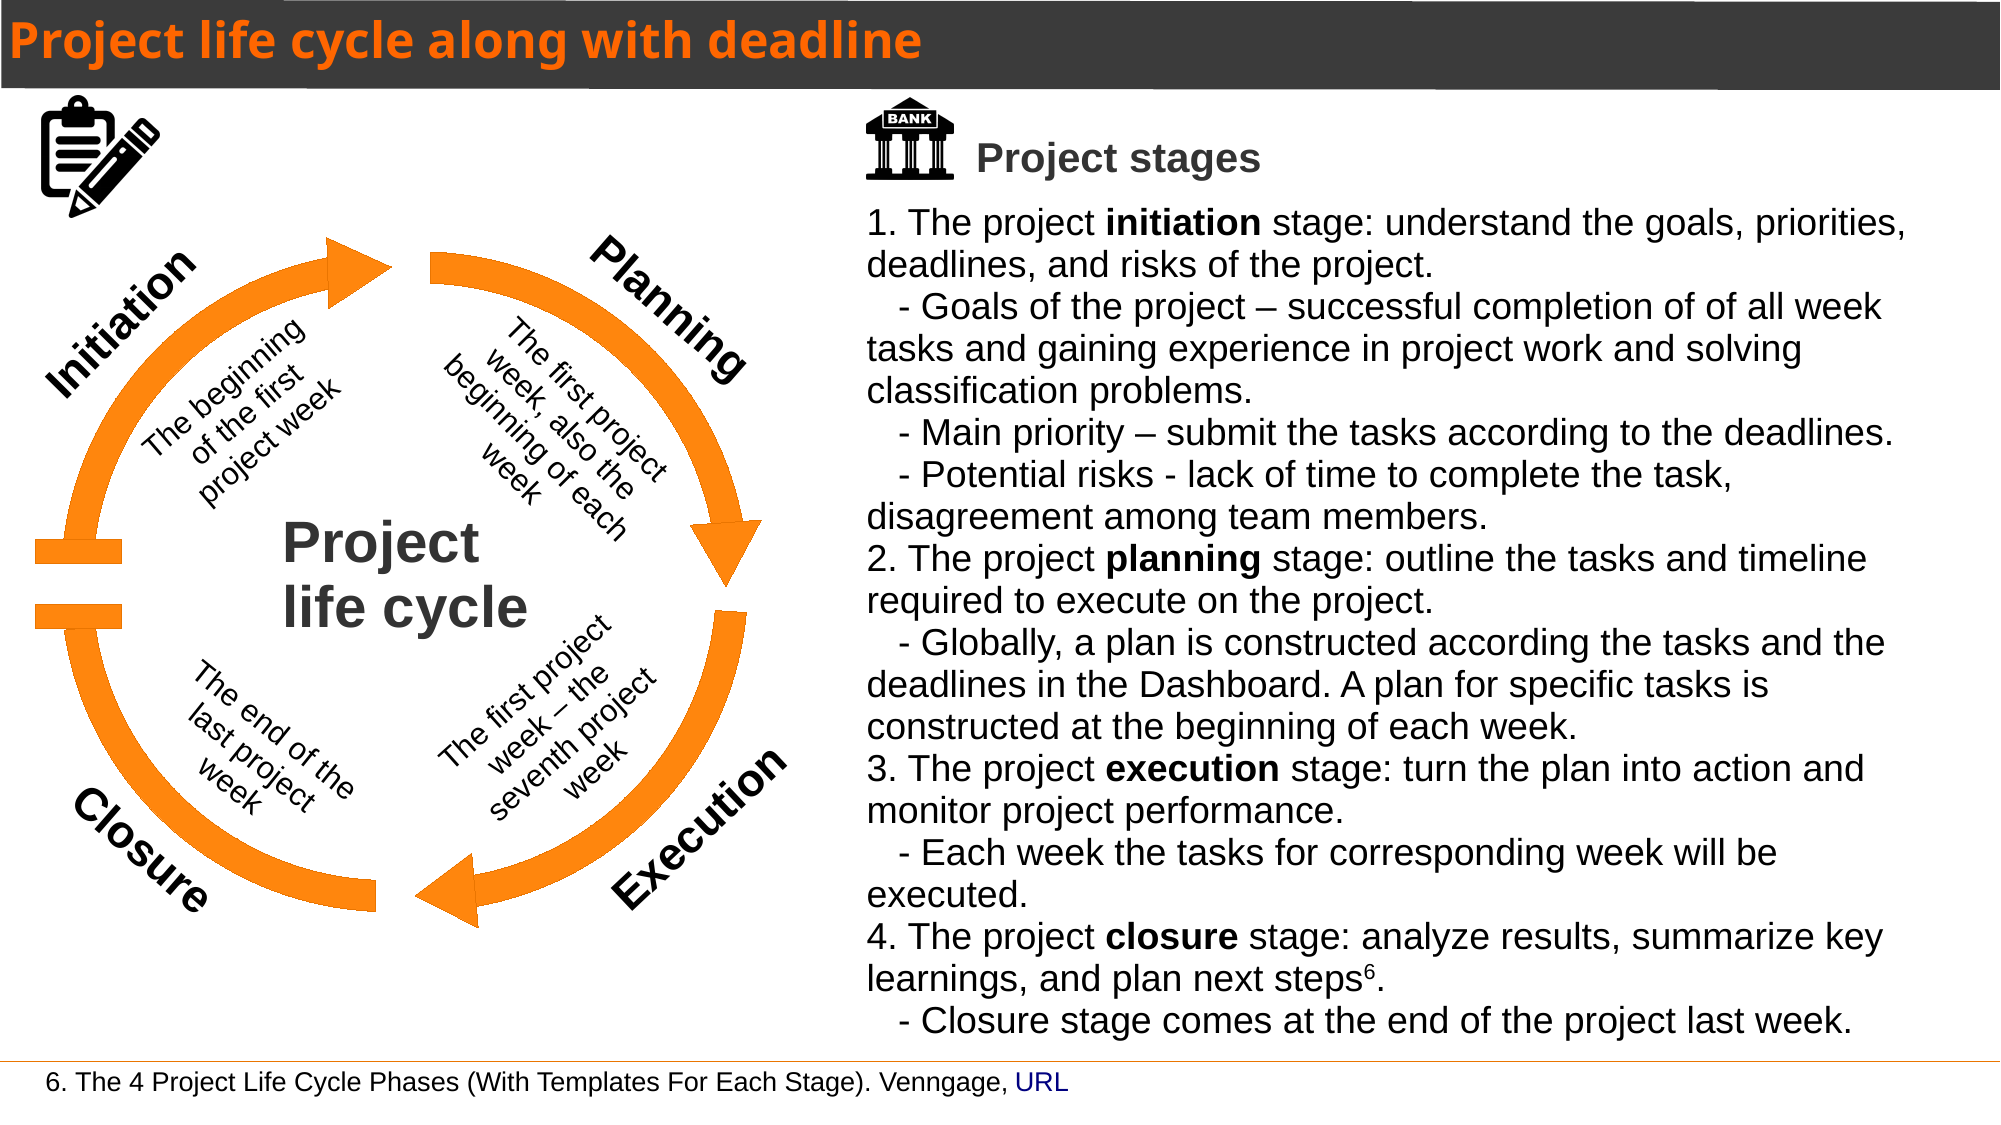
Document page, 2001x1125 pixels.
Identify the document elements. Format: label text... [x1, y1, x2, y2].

text_box The first project week, also the beginning of each week [370, 265, 720, 602]
picture [866, 97, 954, 180]
text_box [430, 252, 762, 587]
text_box 1. The project initiation stage: understand the goals, priorities, deadlines, and risks of the project. - Goals of the project – successful completion of of all week tasks and gaining experience in project work and solving classification problems. - Main priority – submit the tasks according to the deadlines. - Potential risks - lack of time to complete the task, disagreement among team members. 2. The project planning stage: outline the tasks and timeline required to execute on the project. - Globally, a plan is constructed according the tasks and the deadlines in the Dashboard. A plan for specific tasks is constructed at the beginning of each week. 3. The project execution stage: turn the plan into action and monitor project performance. - Each week the tasks for corresponding week will be executed. 4. The project closure stage: analyze results, summarize key learnings, and plan next steps6. - Closure stage comes at the end of the project last week. [816, 194, 1957, 1049]
text_box The beginning of the first project week [115, 290, 396, 564]
text_box Planning [565, 210, 779, 408]
text_box The end of the last project week [116, 631, 390, 884]
text_box Execution [586, 715, 850, 974]
text_box [415, 610, 747, 928]
picture [41, 95, 160, 218]
text_box Initiation [20, 217, 226, 424]
text_box 6. The 4 Project Life Cycle Phases (With Templates For Each Stage). Venngage, URL [30, 1059, 1933, 1122]
text_box Project stages [961, 127, 1462, 189]
text_box Project life cycle [267, 502, 570, 723]
text_box [35, 237, 392, 564]
text_box [35, 604, 376, 912]
text_box The first project week – the seventh project week [398, 575, 721, 888]
title Project life cycle along with deadline [1, 0, 2000, 90]
text_box Closure [11, 759, 279, 1014]
